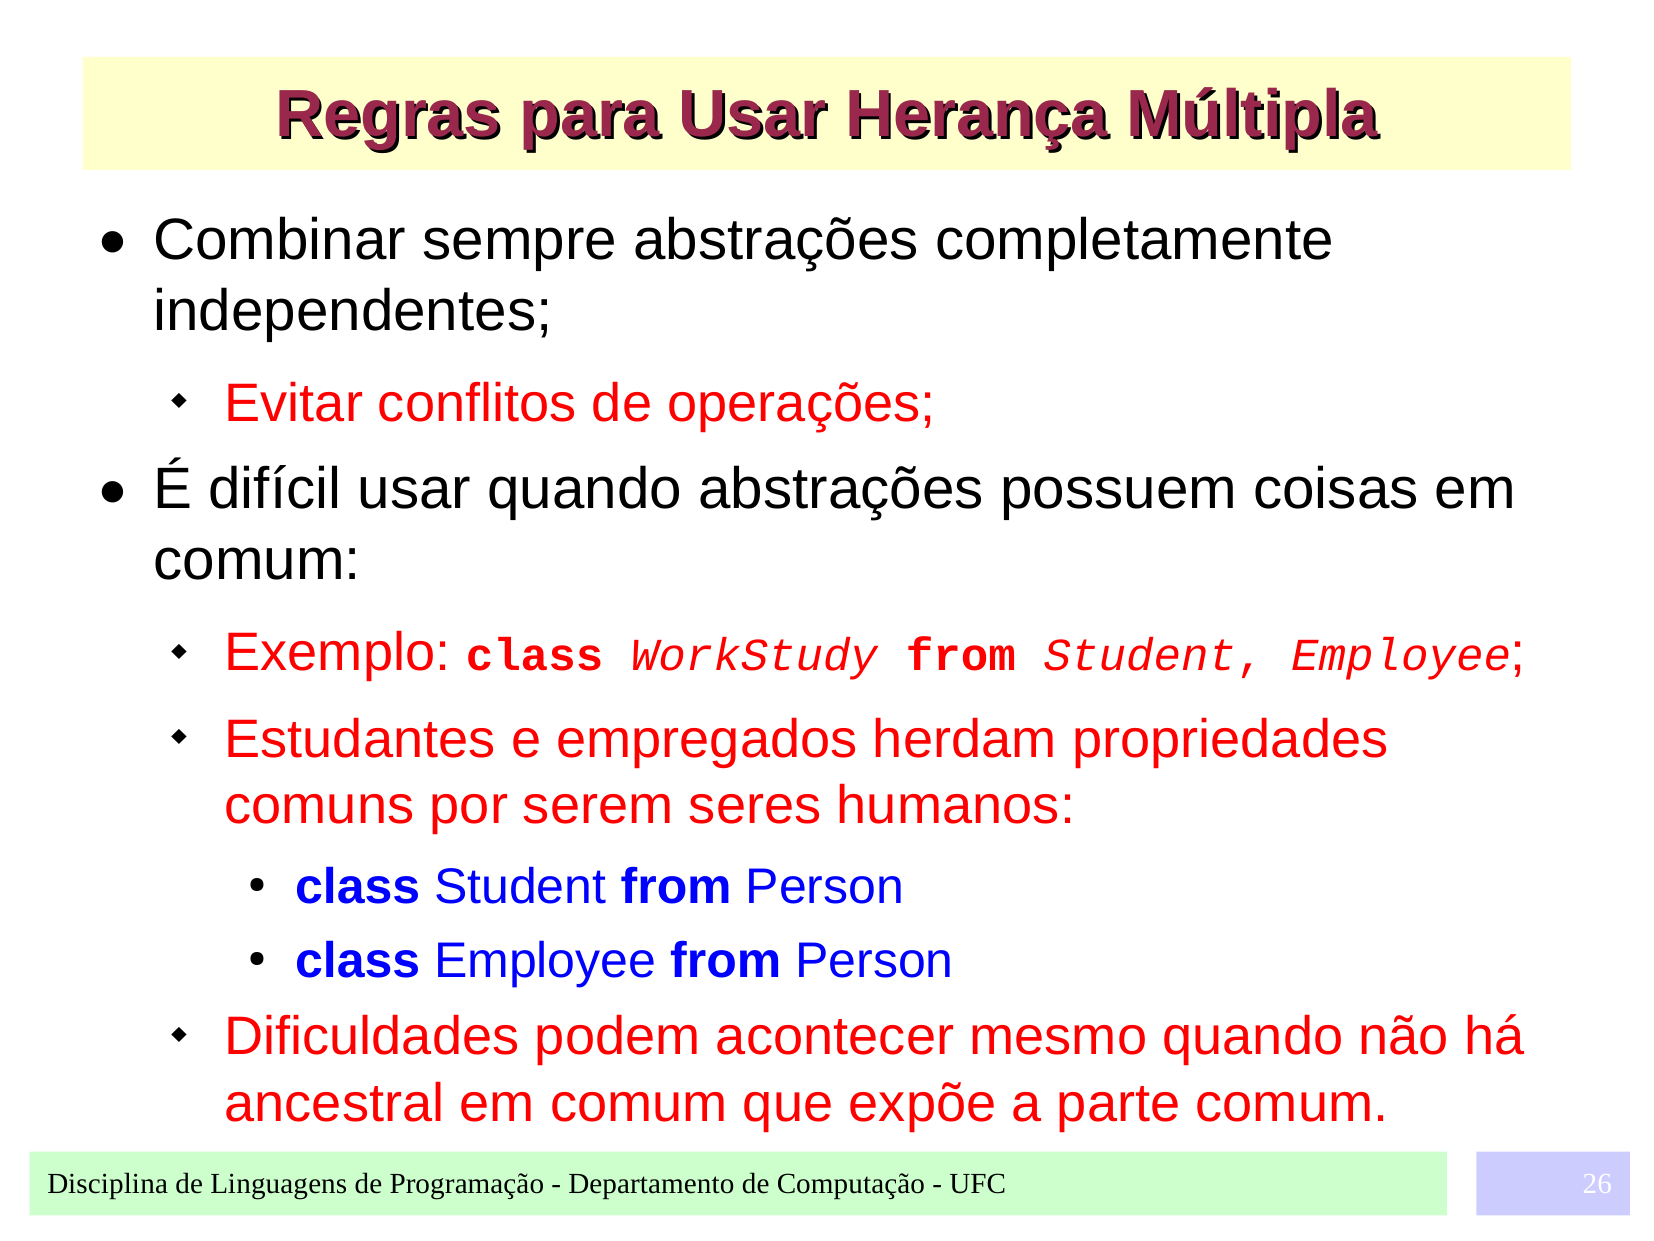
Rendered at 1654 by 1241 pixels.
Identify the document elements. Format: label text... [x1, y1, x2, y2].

list Combinar sempre abstrações completamente independentes; Evitar conflitos de operações; É difícil usar quando abstrações possuem coisas em comum: Exemplo: class WorkStudy from Student, Employee; Estudantes e empregados herdam propriedades comuns por serem seres humanos: class Student from Person class Employee from Person Dificuldades podem acontecer mesmo quando não há ancestral em comum que expõe a parte comum. [82, 206, 1571, 1137]
title Regras para Usar Herança Múltipla [82, 56, 1571, 170]
